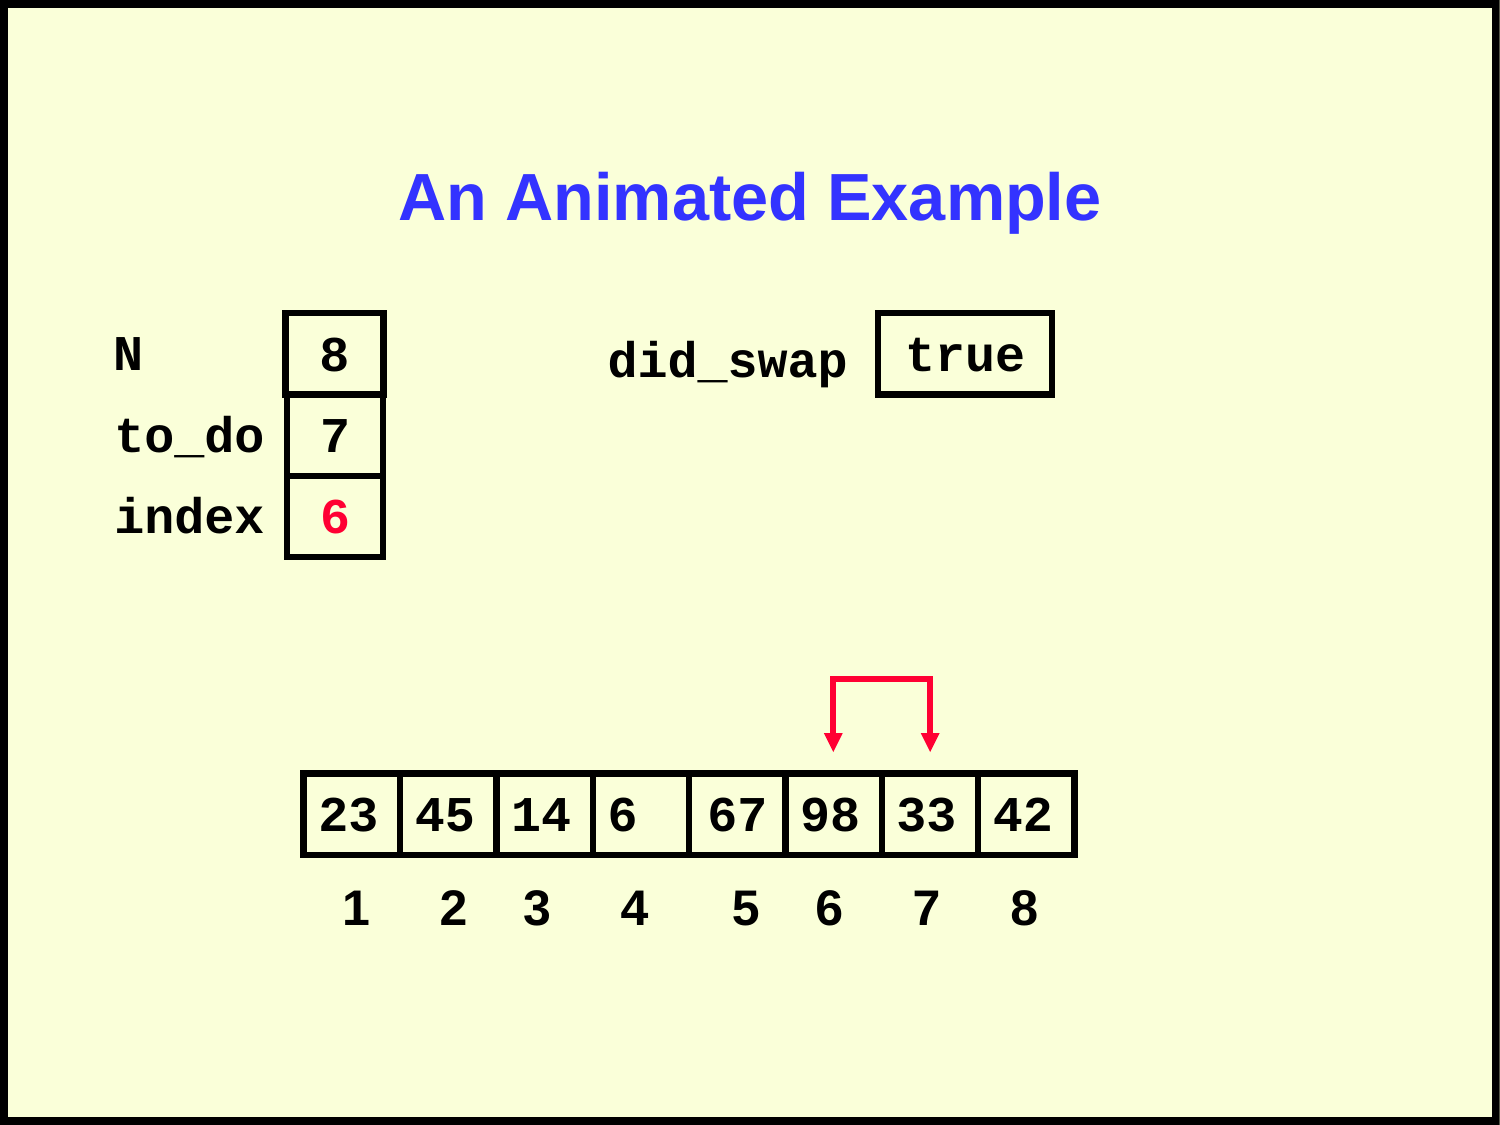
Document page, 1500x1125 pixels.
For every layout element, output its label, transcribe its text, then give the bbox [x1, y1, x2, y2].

text_box did_swap [592, 319, 877, 395]
text_box 8 [285, 313, 384, 395]
title An Animated Example [112, 99, 1388, 288]
text_box to_do [99, 394, 280, 470]
text_box 1 2 3 4 5 6 7 8 [327, 868, 1055, 944]
text_box 14 [497, 773, 592, 855]
text_box true [877, 313, 1053, 395]
text_box 45 [400, 773, 497, 855]
text_box 6 [592, 773, 689, 855]
text_box 33 [881, 773, 978, 855]
text_box 42 [978, 773, 1075, 855]
text_box 67 [689, 773, 786, 855]
text_box index [99, 475, 280, 552]
text_box 7 [286, 395, 384, 475]
text_box 23 [303, 773, 400, 855]
text_box 98 [786, 773, 881, 855]
text_box 6 [286, 475, 384, 558]
text_box N [98, 313, 279, 389]
